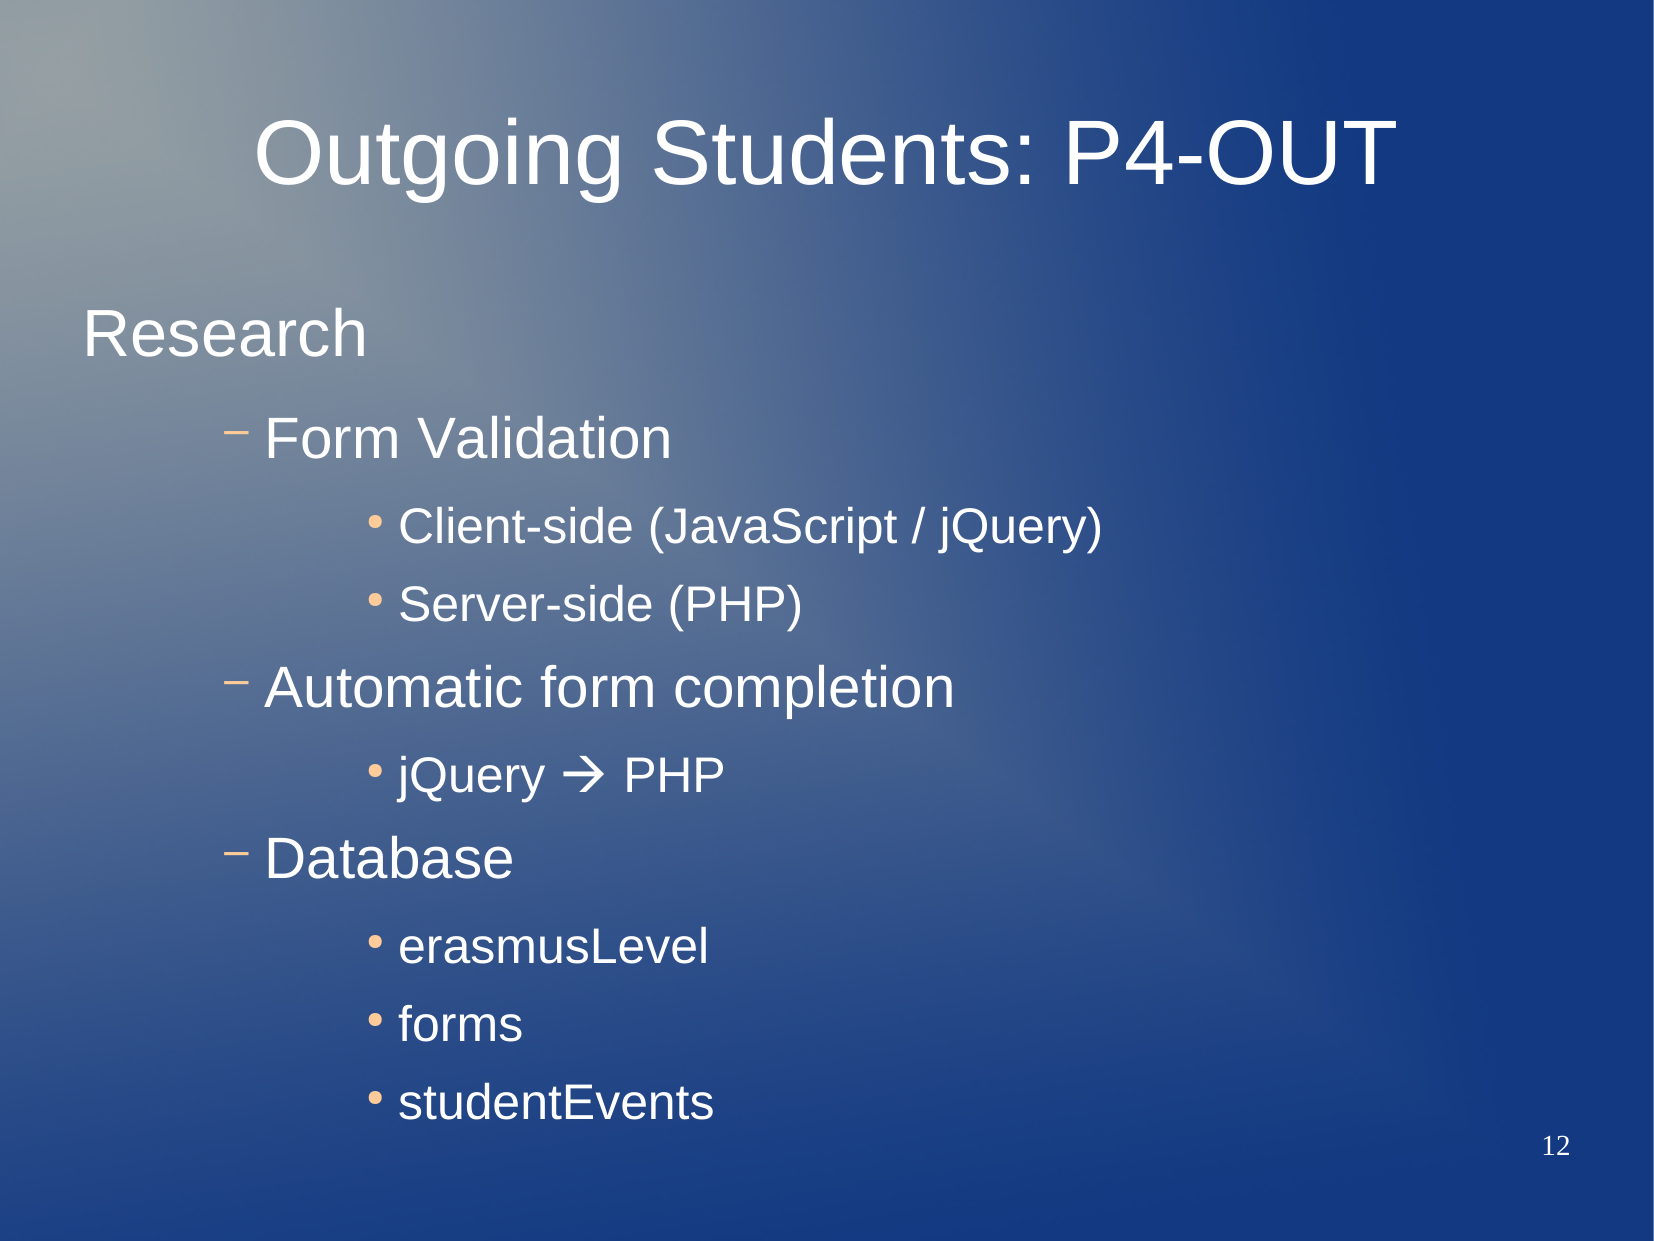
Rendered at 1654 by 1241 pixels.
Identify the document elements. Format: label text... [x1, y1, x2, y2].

title Outgoing Students: P4-OUT [82, 49, 1571, 257]
picture [0, 0, 1654, 1241]
list Research Form Validation Client-side (JavaScript / jQuery) Server-side (PHP) Automatic form completion jQuery  PHP Database erasmusLevel forms studentEvents [82, 290, 1571, 1129]
